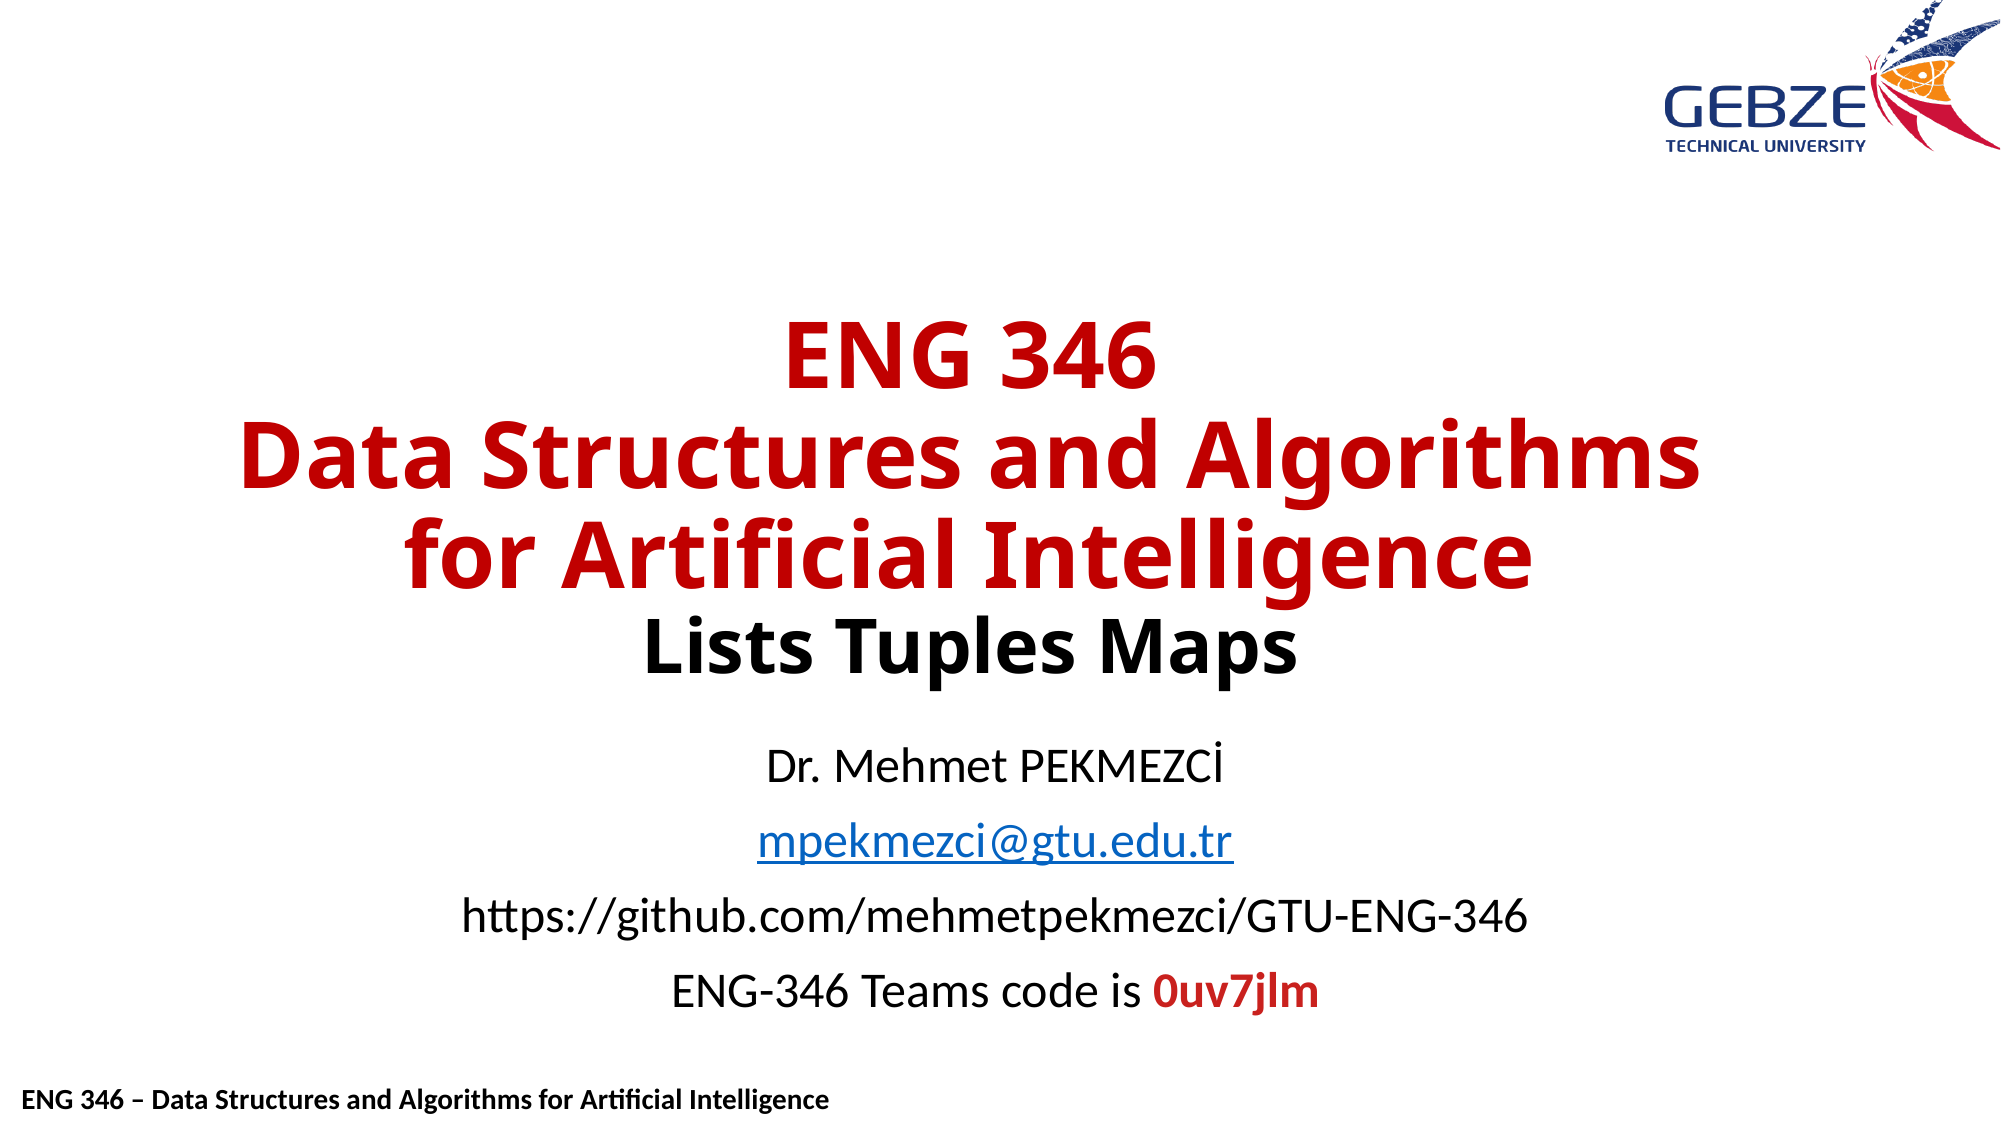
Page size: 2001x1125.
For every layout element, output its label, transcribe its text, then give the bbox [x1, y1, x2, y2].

title ENG 346 Data Structures and Algorithms for Artificial Intelligence Lists Tuples Maps [219, 205, 1720, 698]
picture [1665, 0, 2001, 152]
subtitle Dr. Mehmet PEKMEZCİ mpekmezci@gtu.edu.tr https://github.com/mehmetpekmezci/GTU-ENG-346 ENG-346 Teams code is 0uv7jlm [245, 731, 1746, 897]
